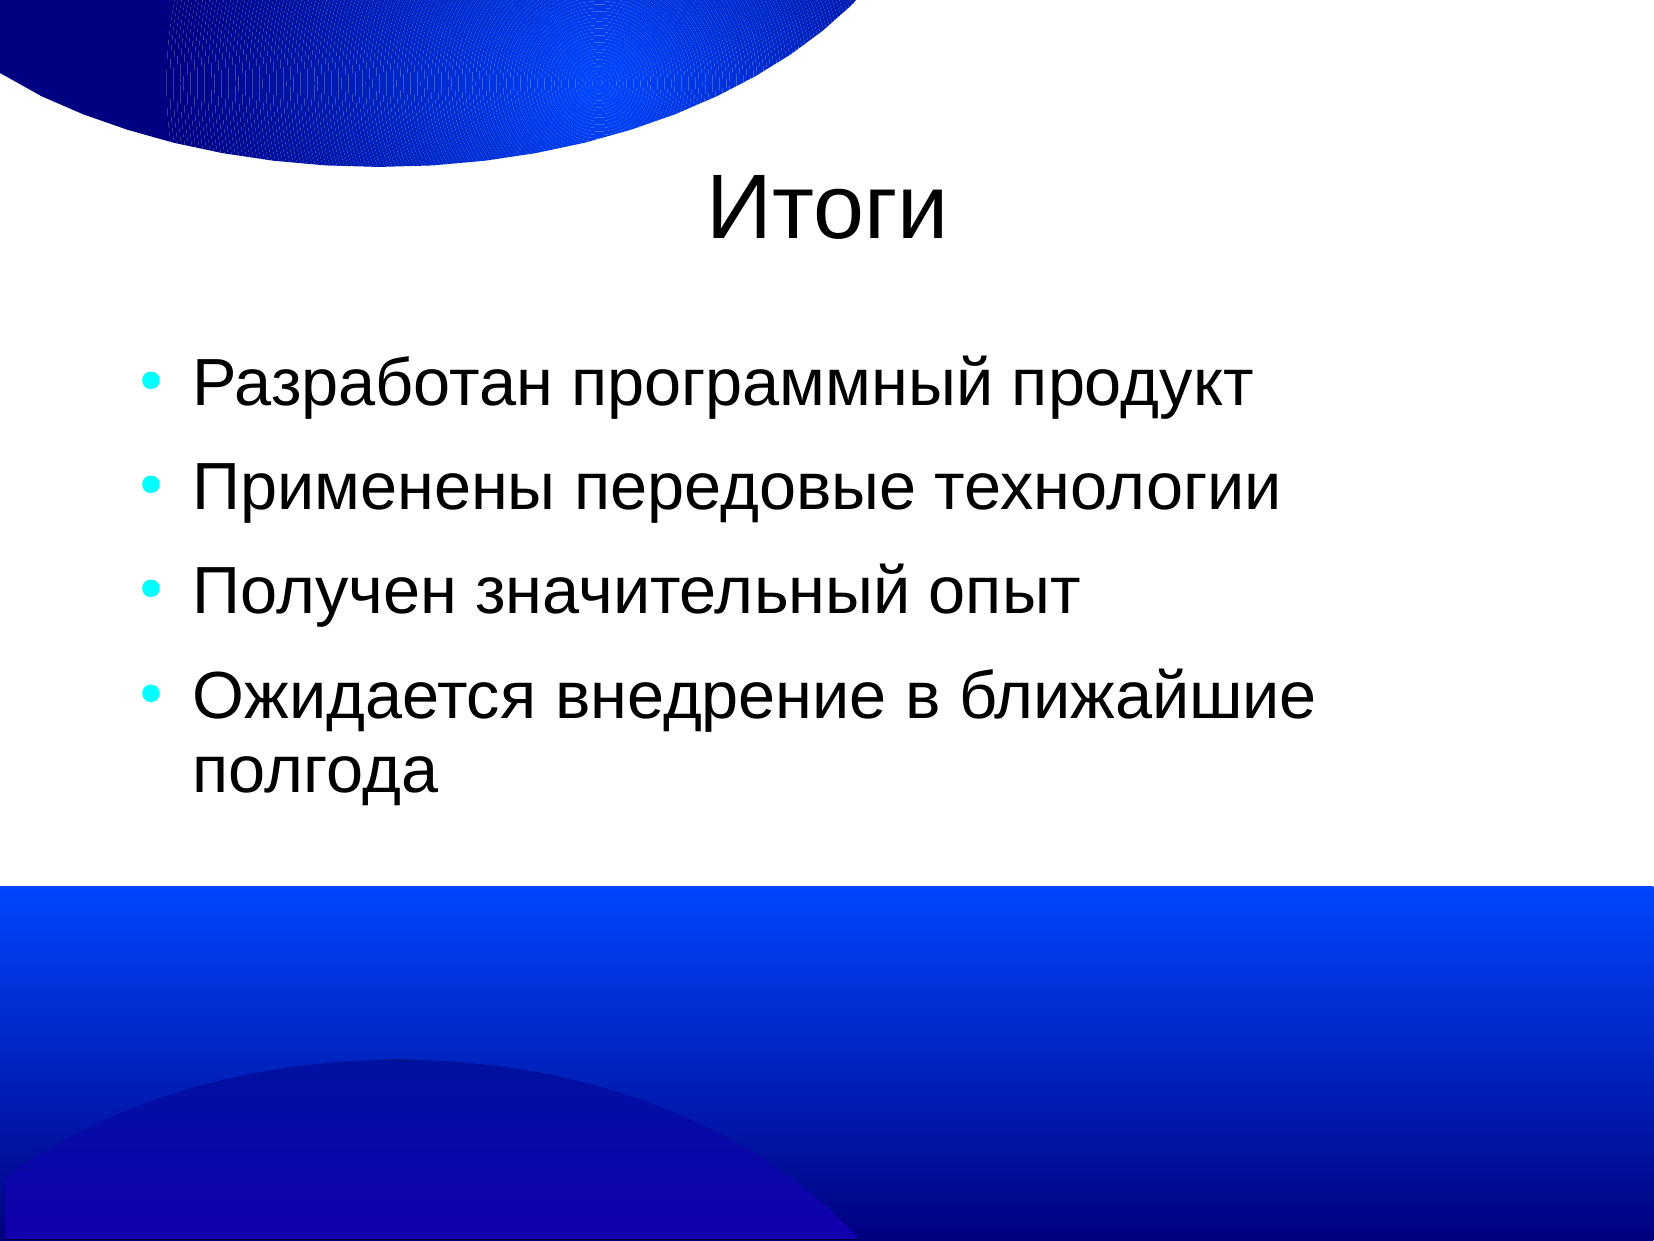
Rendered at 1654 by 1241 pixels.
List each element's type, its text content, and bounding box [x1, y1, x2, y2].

list Разработан программный продукт Применены передовые технологии Получен значительный опыт Ожидается внедрение в ближайшие полгода [121, 344, 1534, 1149]
title Итоги [121, 102, 1534, 311]
